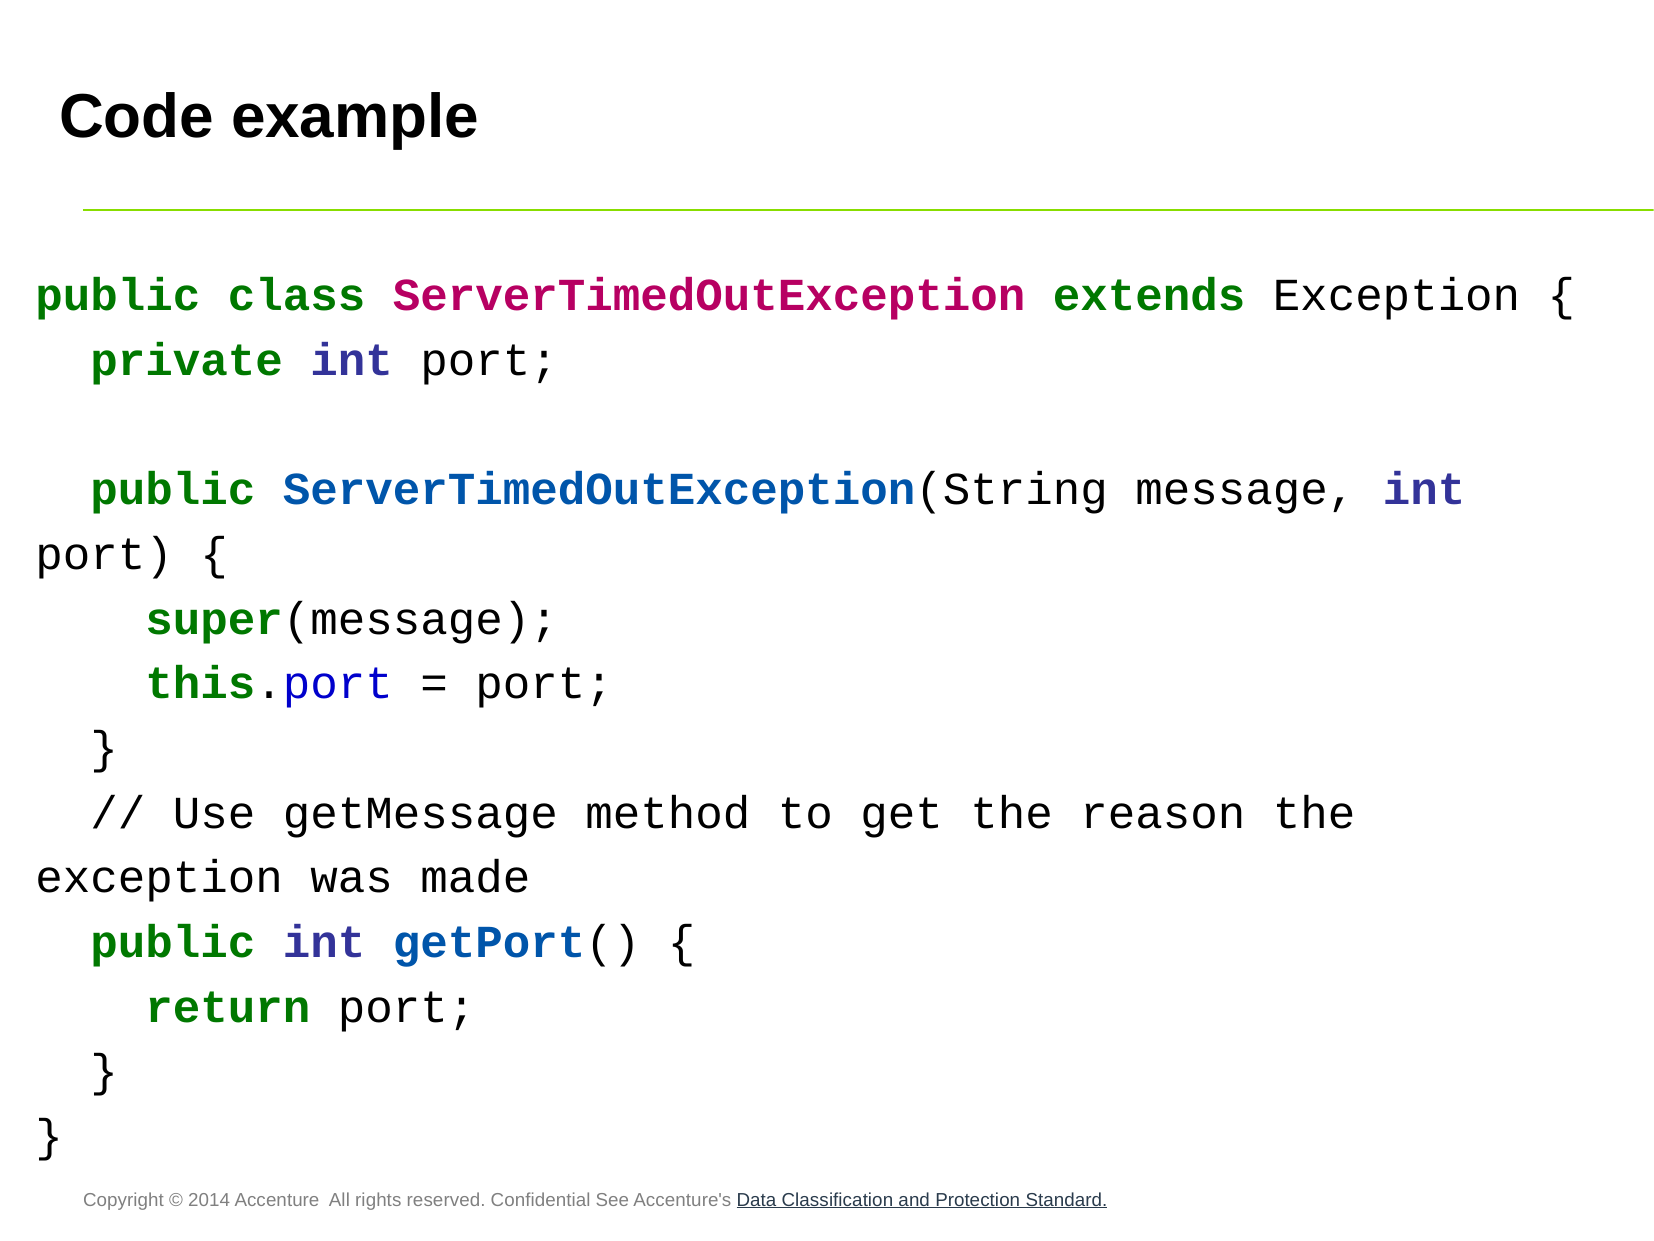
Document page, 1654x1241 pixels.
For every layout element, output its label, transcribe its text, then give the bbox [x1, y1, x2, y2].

list public class ServerTimedOutException extends Exception { private int port; public ServerTimedOutException(String message, int port) { super(message); this.port = port; } // Use getMessage method to get the reason the exception was made public int getPort() { return port; } } [35, 259, 1619, 1241]
title Code example [59, 59, 1548, 173]
